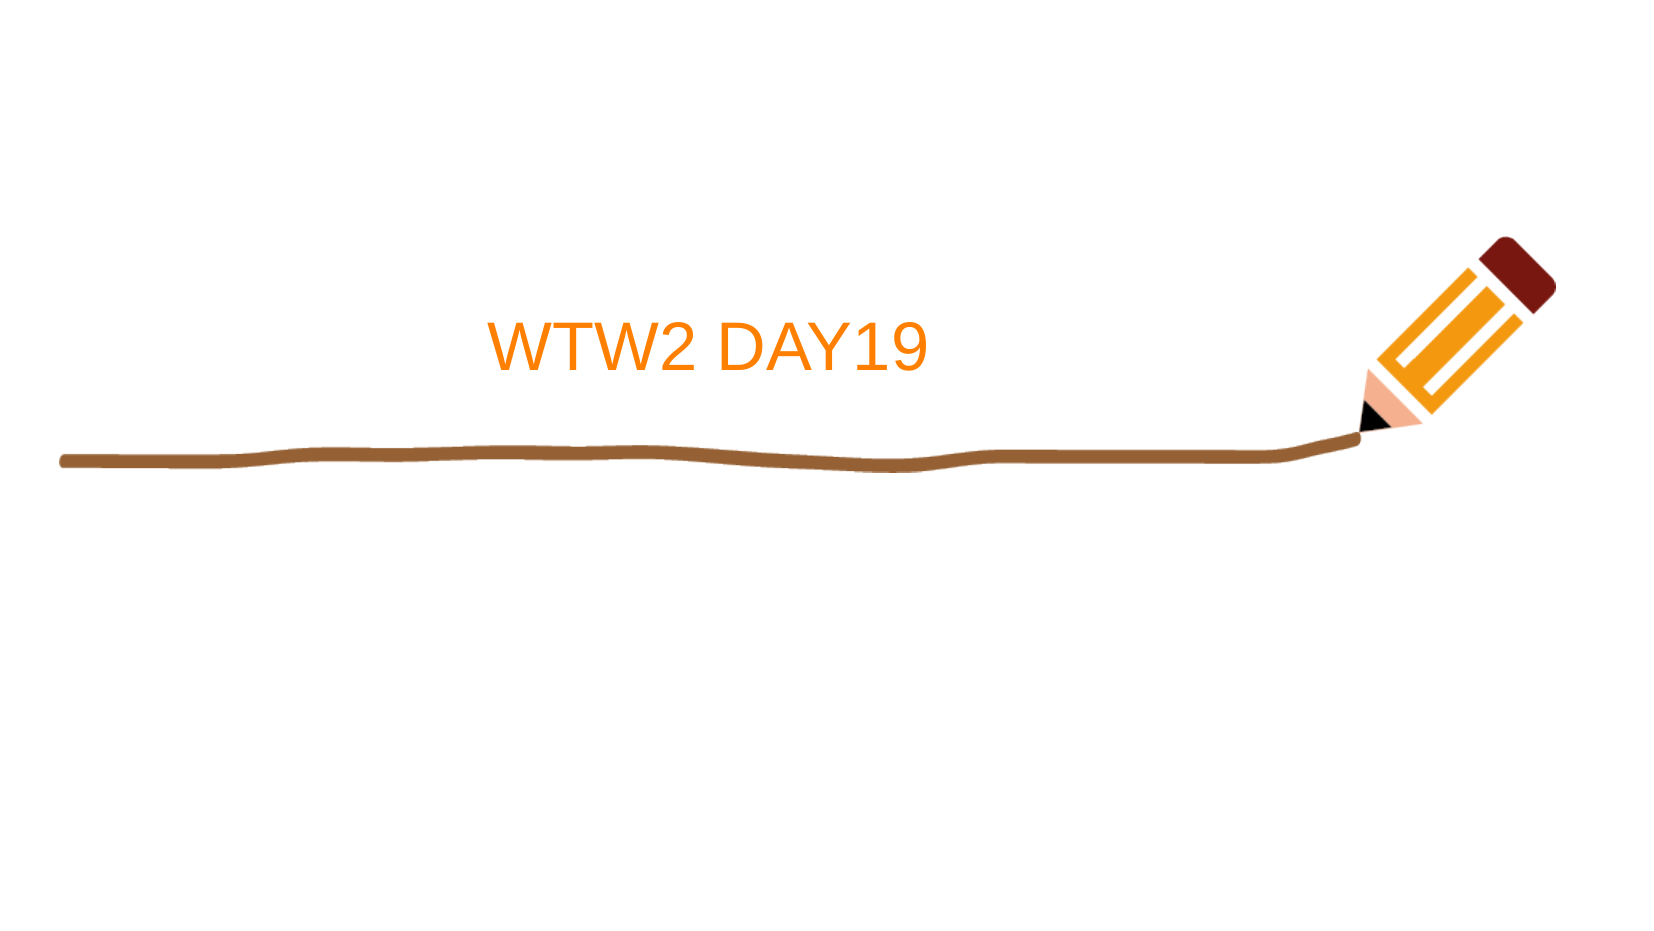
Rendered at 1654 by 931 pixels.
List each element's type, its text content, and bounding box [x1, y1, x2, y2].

picture [59, 236, 1556, 473]
title WTW2 DAY19 [88, 265, 1329, 429]
